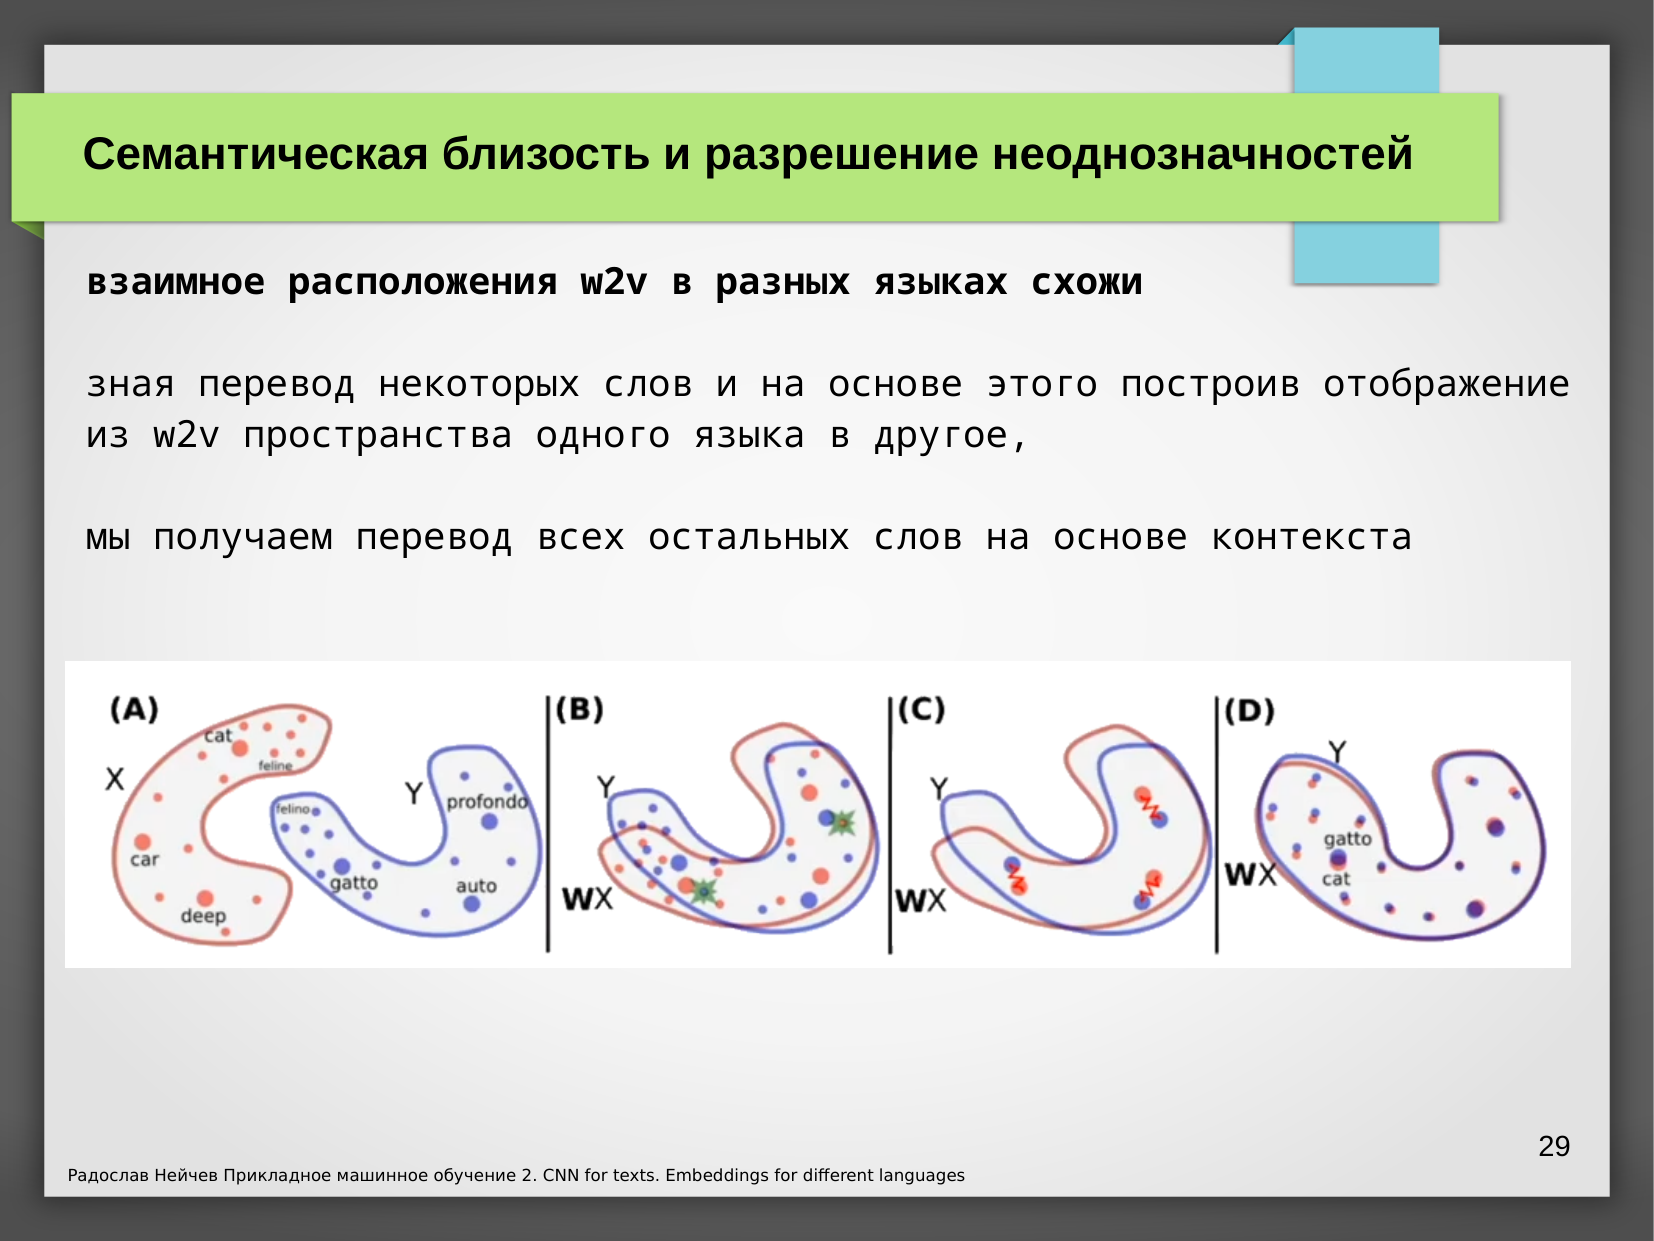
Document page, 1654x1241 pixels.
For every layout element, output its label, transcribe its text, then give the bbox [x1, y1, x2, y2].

text_box Радослав Нейчев Прикладное машинное обучение 2. CNN for texts. Embeddings for different languages [52, 1158, 1205, 1193]
text_box взаимное расположения w2v в разных языках схожи зная перевод некоторых слов и на основе этого построив отображение из w2v пространства одного языка в другое, мы получаем перевод всех остальных слов на основе контекста [70, 247, 1607, 567]
picture [0, 0, 1654, 1241]
title Семантическая близость и разрешение неоднозначностей [82, 121, 1489, 187]
